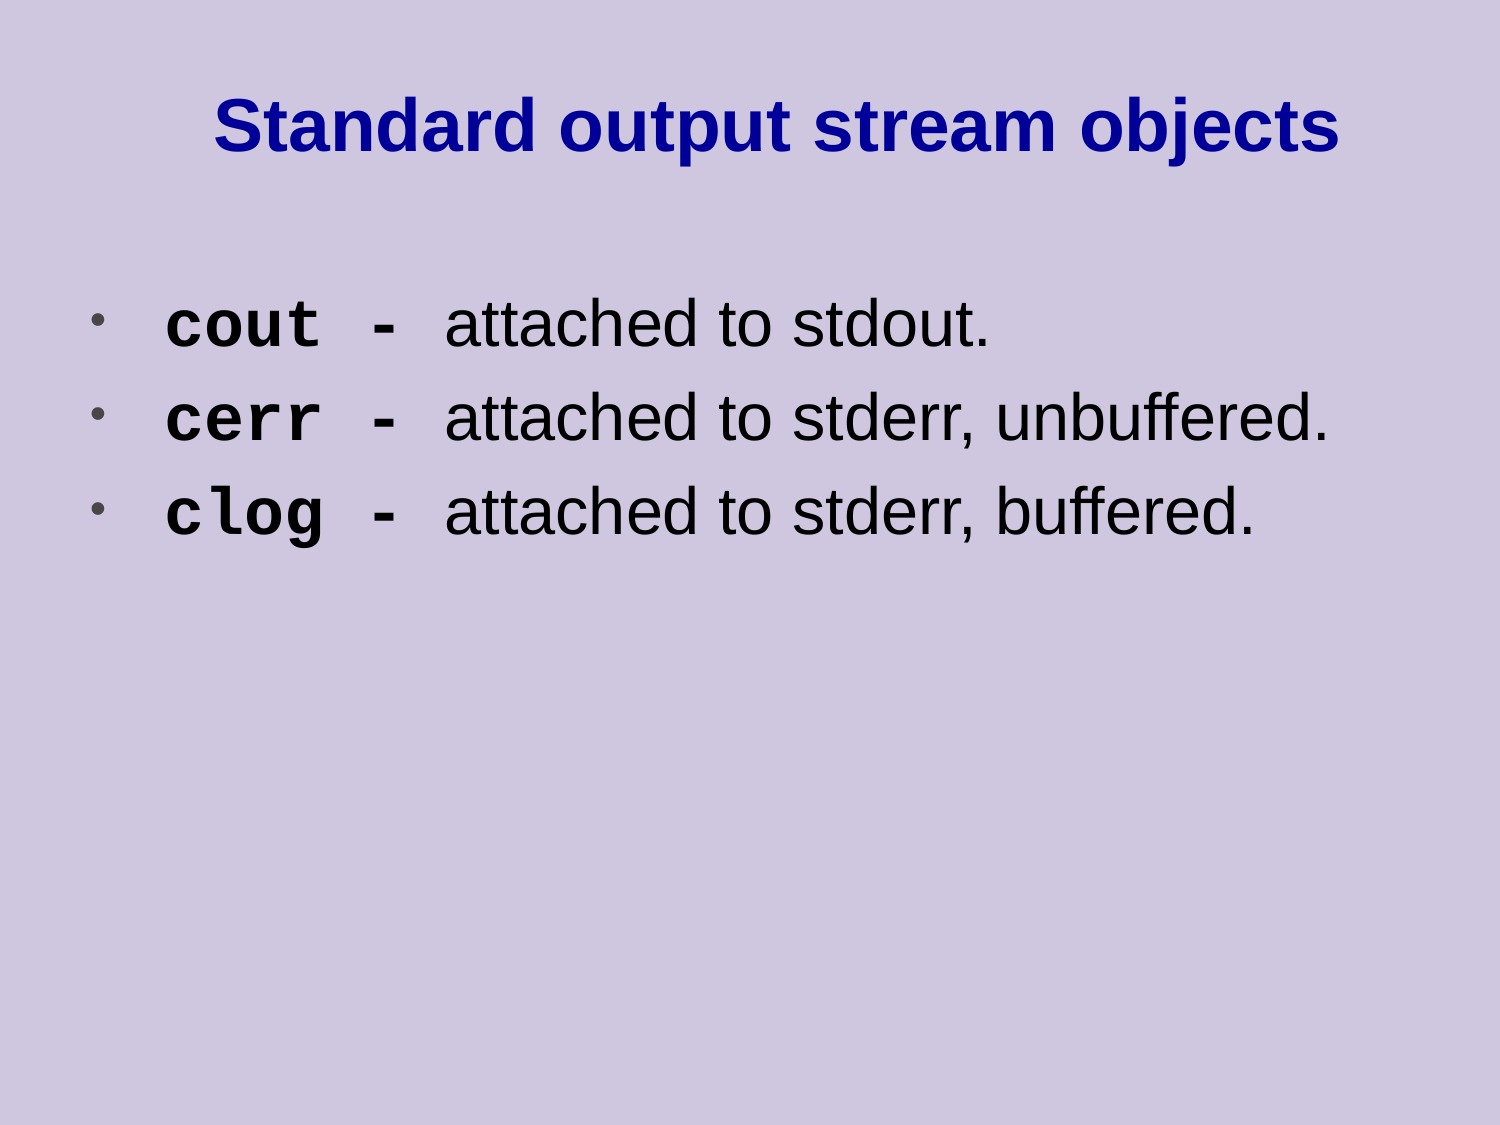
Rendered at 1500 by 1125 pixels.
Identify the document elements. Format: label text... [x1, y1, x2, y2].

text_box cout - attached to stdout. cerr - attached to stderr, unbuffered. clog - attached to stderr, buffered. [74, 187, 1500, 1067]
text_box Standard output stream objects [198, 27, 1468, 187]
